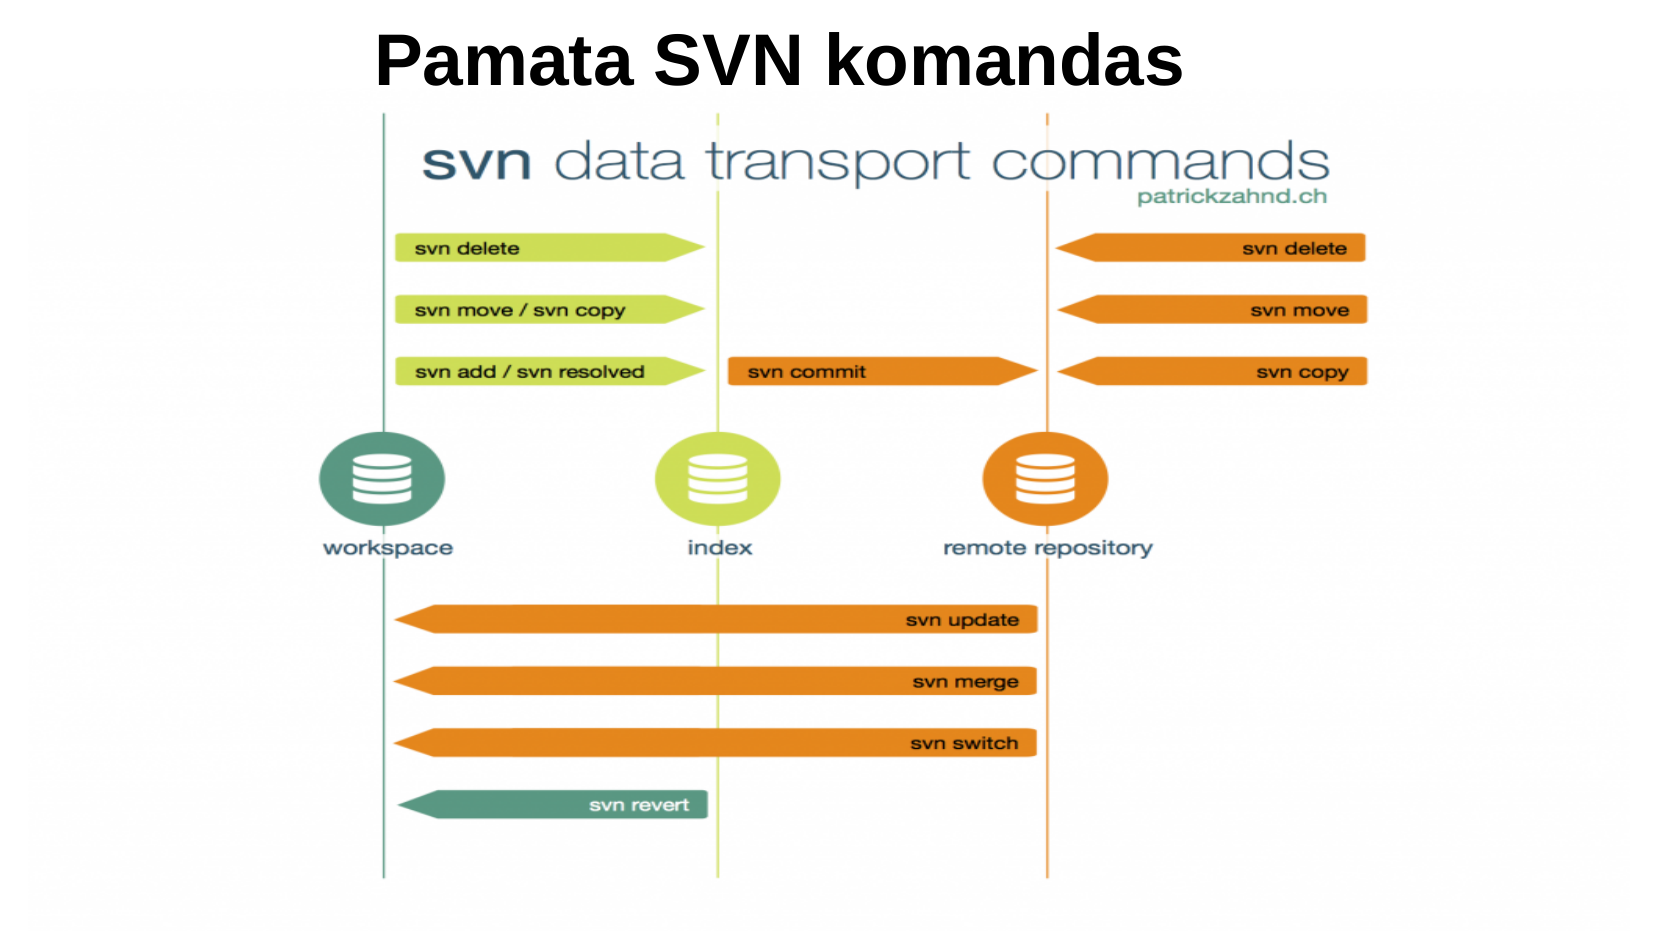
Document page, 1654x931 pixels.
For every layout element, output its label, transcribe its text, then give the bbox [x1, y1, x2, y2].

title Pamata SVN komandas [129, 14, 1430, 107]
picture [28, 88, 1630, 931]
